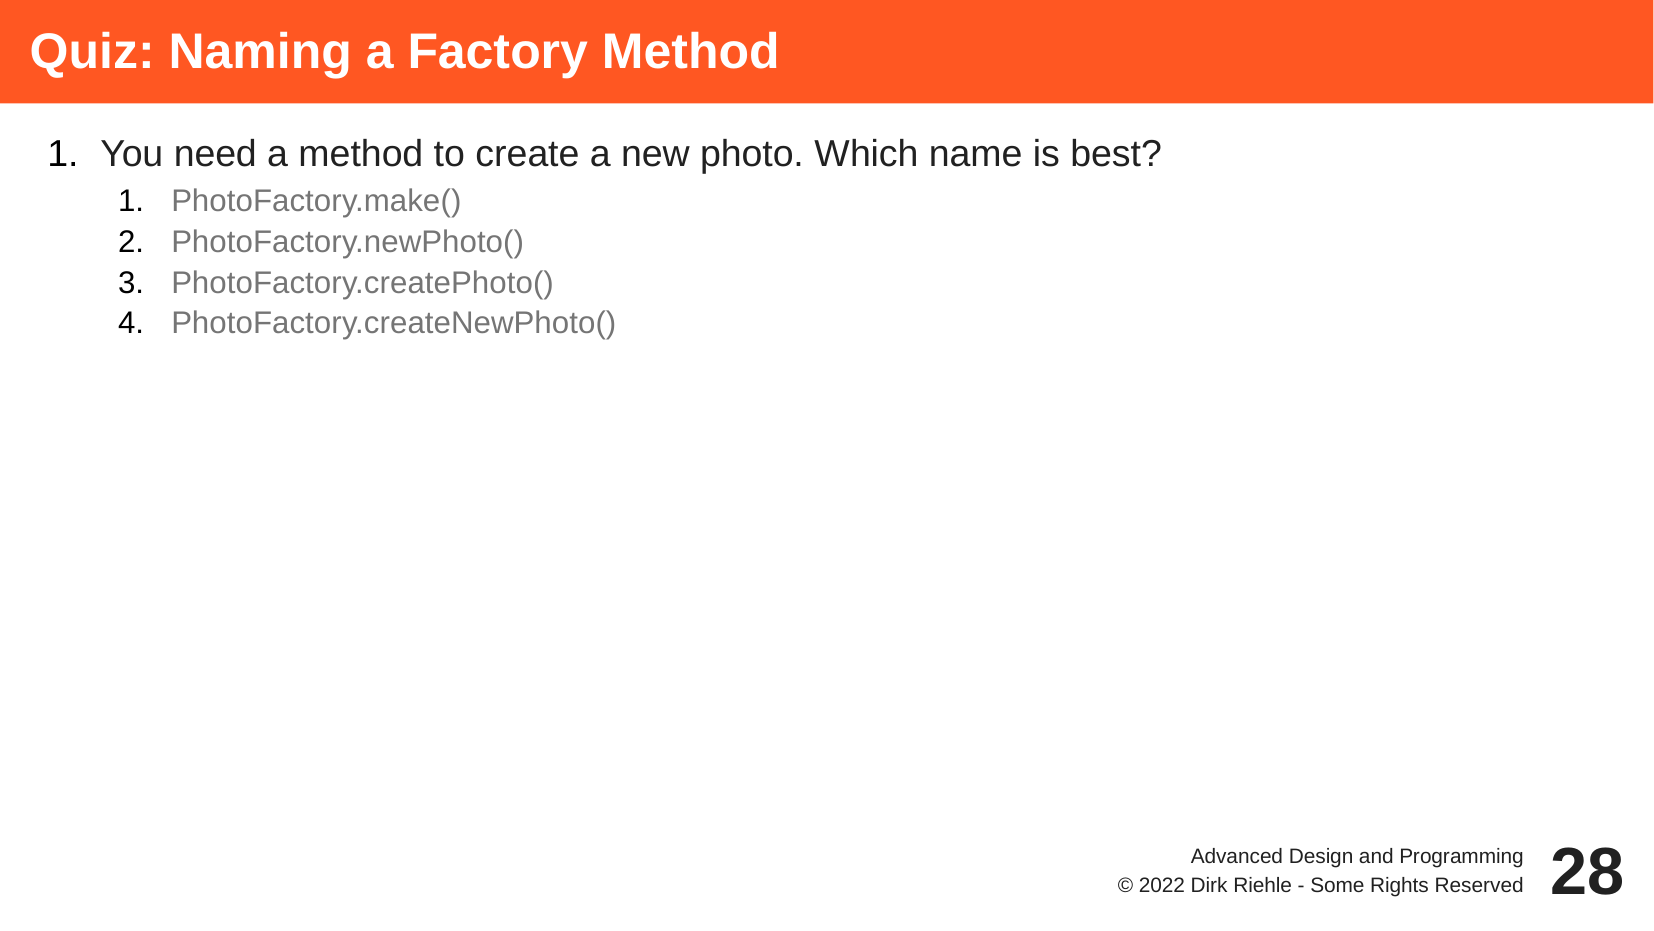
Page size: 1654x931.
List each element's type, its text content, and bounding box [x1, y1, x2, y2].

list You need a method to create a new photo. Which name is best? PhotoFactory.make() PhotoFactory.newPhoto() PhotoFactory.createPhoto() PhotoFactory.createNewPhoto() [29, 132, 1625, 813]
title Quiz: Naming a Factory Method [0, 0, 1654, 104]
